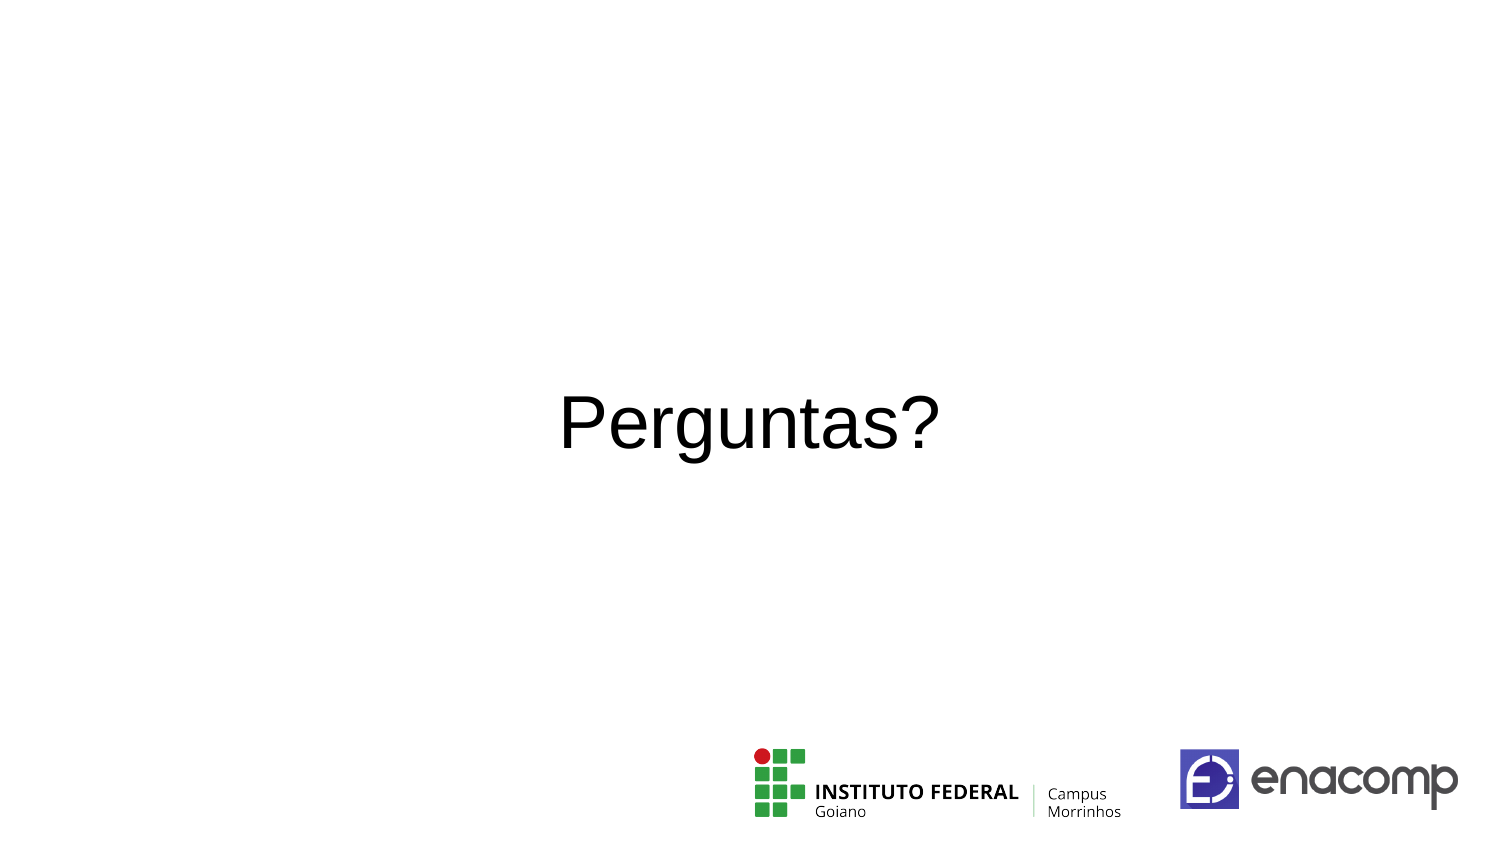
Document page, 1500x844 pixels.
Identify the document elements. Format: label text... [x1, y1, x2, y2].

picture [1180, 749, 1458, 810]
picture [739, 649, 1129, 844]
title Perguntas? [51, 358, 1449, 486]
